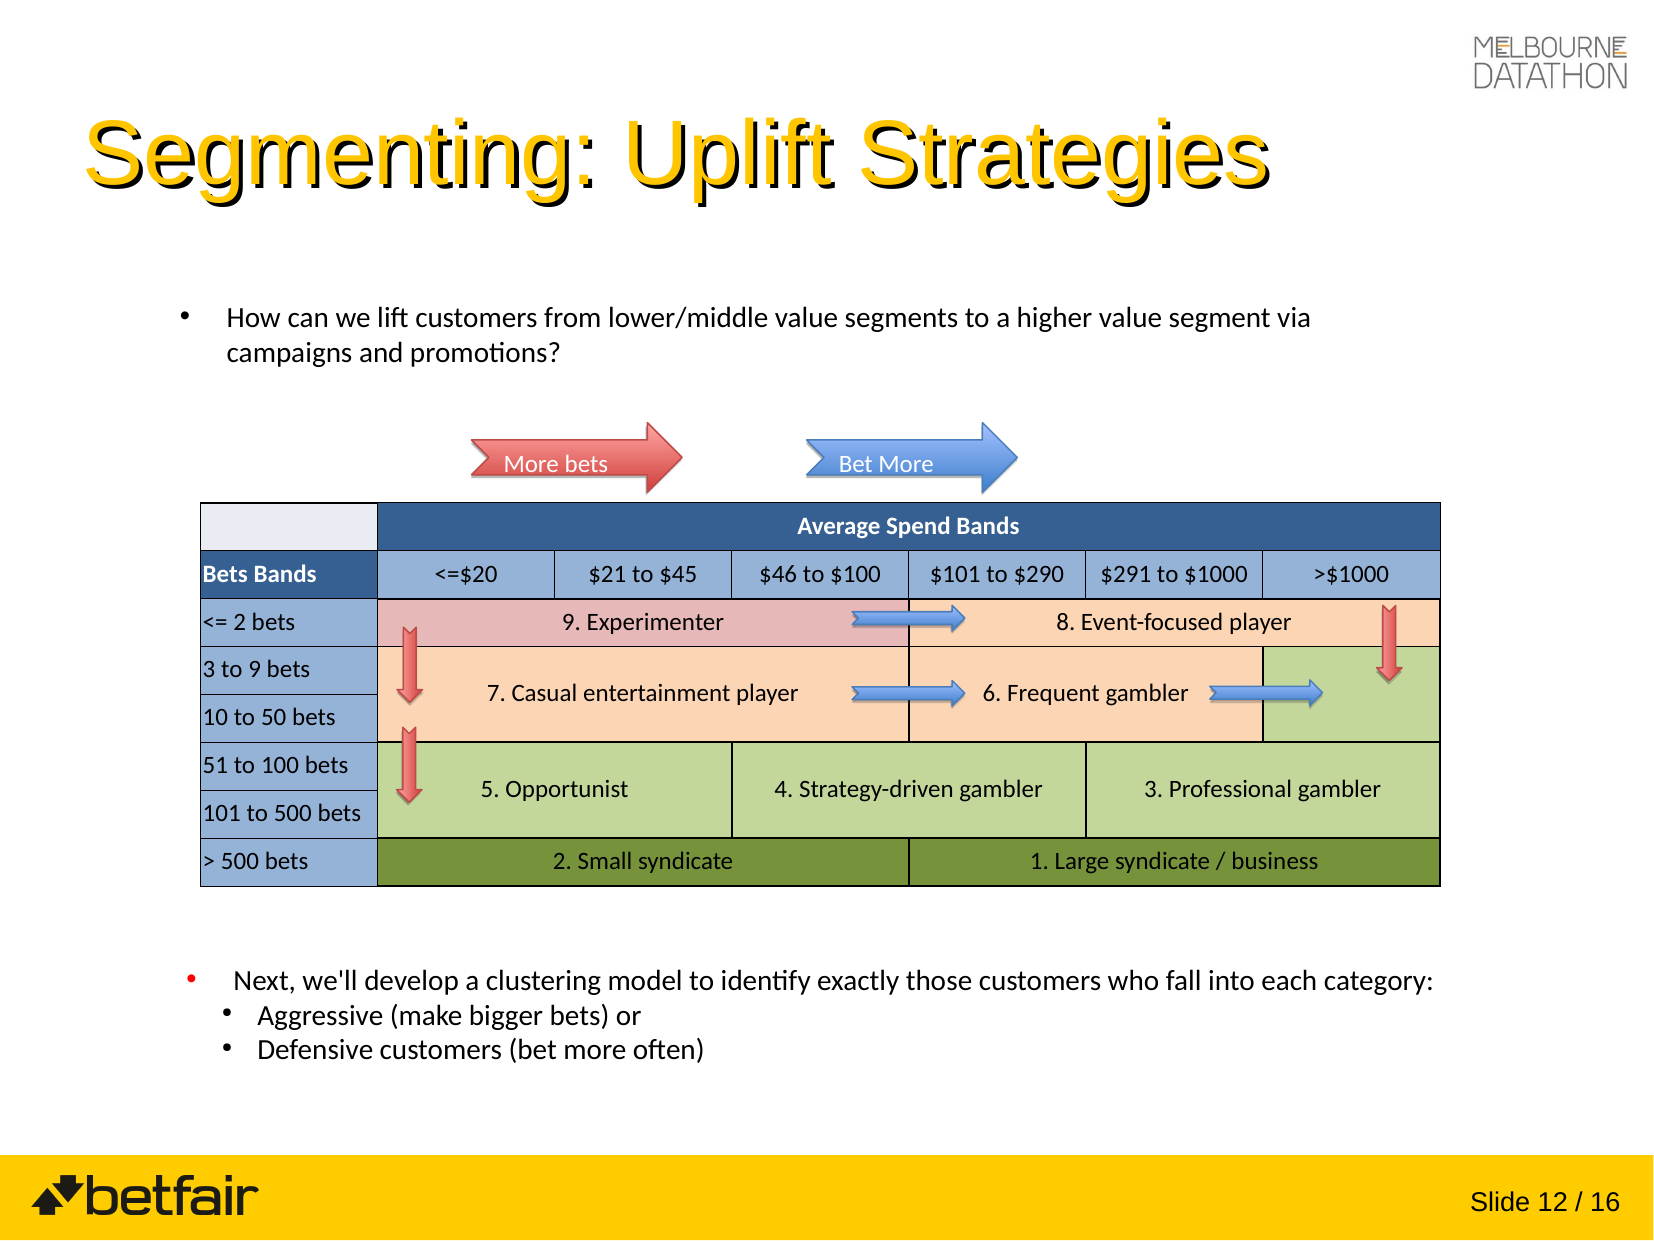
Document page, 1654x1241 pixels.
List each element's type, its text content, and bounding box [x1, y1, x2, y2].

table_cell 2. Small syndicate [378, 839, 908, 885]
text_box [1209, 679, 1323, 706]
table_header [201, 504, 377, 550]
table_cell 51 to 100 bets [201, 743, 377, 790]
text_box Next, we'll develop a clustering model to identify exactly those customers who fall into each category: Aggressive (make bigger bets) or Defensive customers (bet more often) [171, 953, 1486, 1109]
text_box More bets [471, 422, 683, 493]
table_cell $101 to $290 [909, 551, 1085, 598]
table_cell 8. Event-focused player [910, 600, 1439, 646]
table_cell Bets Bands [201, 551, 377, 598]
table_header Average Spend Bands [378, 503, 1440, 550]
table_cell $46 to $100 [732, 551, 908, 598]
picture [31, 1175, 259, 1215]
table_cell $21 to $45 [555, 551, 731, 598]
title Segmenting: Uplift Strategies [82, 49, 1571, 257]
table_cell 3. Professional gambler [1087, 743, 1439, 837]
table_cell [1264, 647, 1439, 741]
table_cell 10 to 50 bets [201, 695, 377, 742]
table_cell 5. Opportunist [378, 743, 731, 837]
text_box [396, 727, 423, 803]
table_cell 9. Experimenter [378, 600, 908, 646]
table_cell 6. Frequent gambler [910, 647, 1262, 741]
picture [1470, 33, 1630, 92]
text_box [852, 605, 965, 631]
table_cell 4. Strategy-driven gambler [733, 743, 1085, 837]
table_cell <= 2 bets [201, 599, 377, 646]
table_cell 7. Casual entertainment player [378, 647, 908, 741]
text_box [1376, 605, 1403, 681]
text_box [397, 627, 423, 703]
table_cell >$1000 [1263, 551, 1440, 598]
table_cell 1. Large syndicate / business [910, 839, 1439, 885]
table_cell $291 to $1000 [1086, 551, 1262, 598]
table_cell 3 to 9 bets [201, 647, 377, 694]
text_box Bet More [806, 422, 1018, 493]
text_box How can we lift customers from lower/middle value segments to a higher value segment via campaigns and promotions? [165, 290, 1437, 411]
table_cell 101 to 500 bets [201, 791, 377, 838]
table_cell > 500 bets [201, 839, 377, 886]
table_cell <=$20 [378, 551, 554, 598]
text_box [852, 680, 965, 706]
